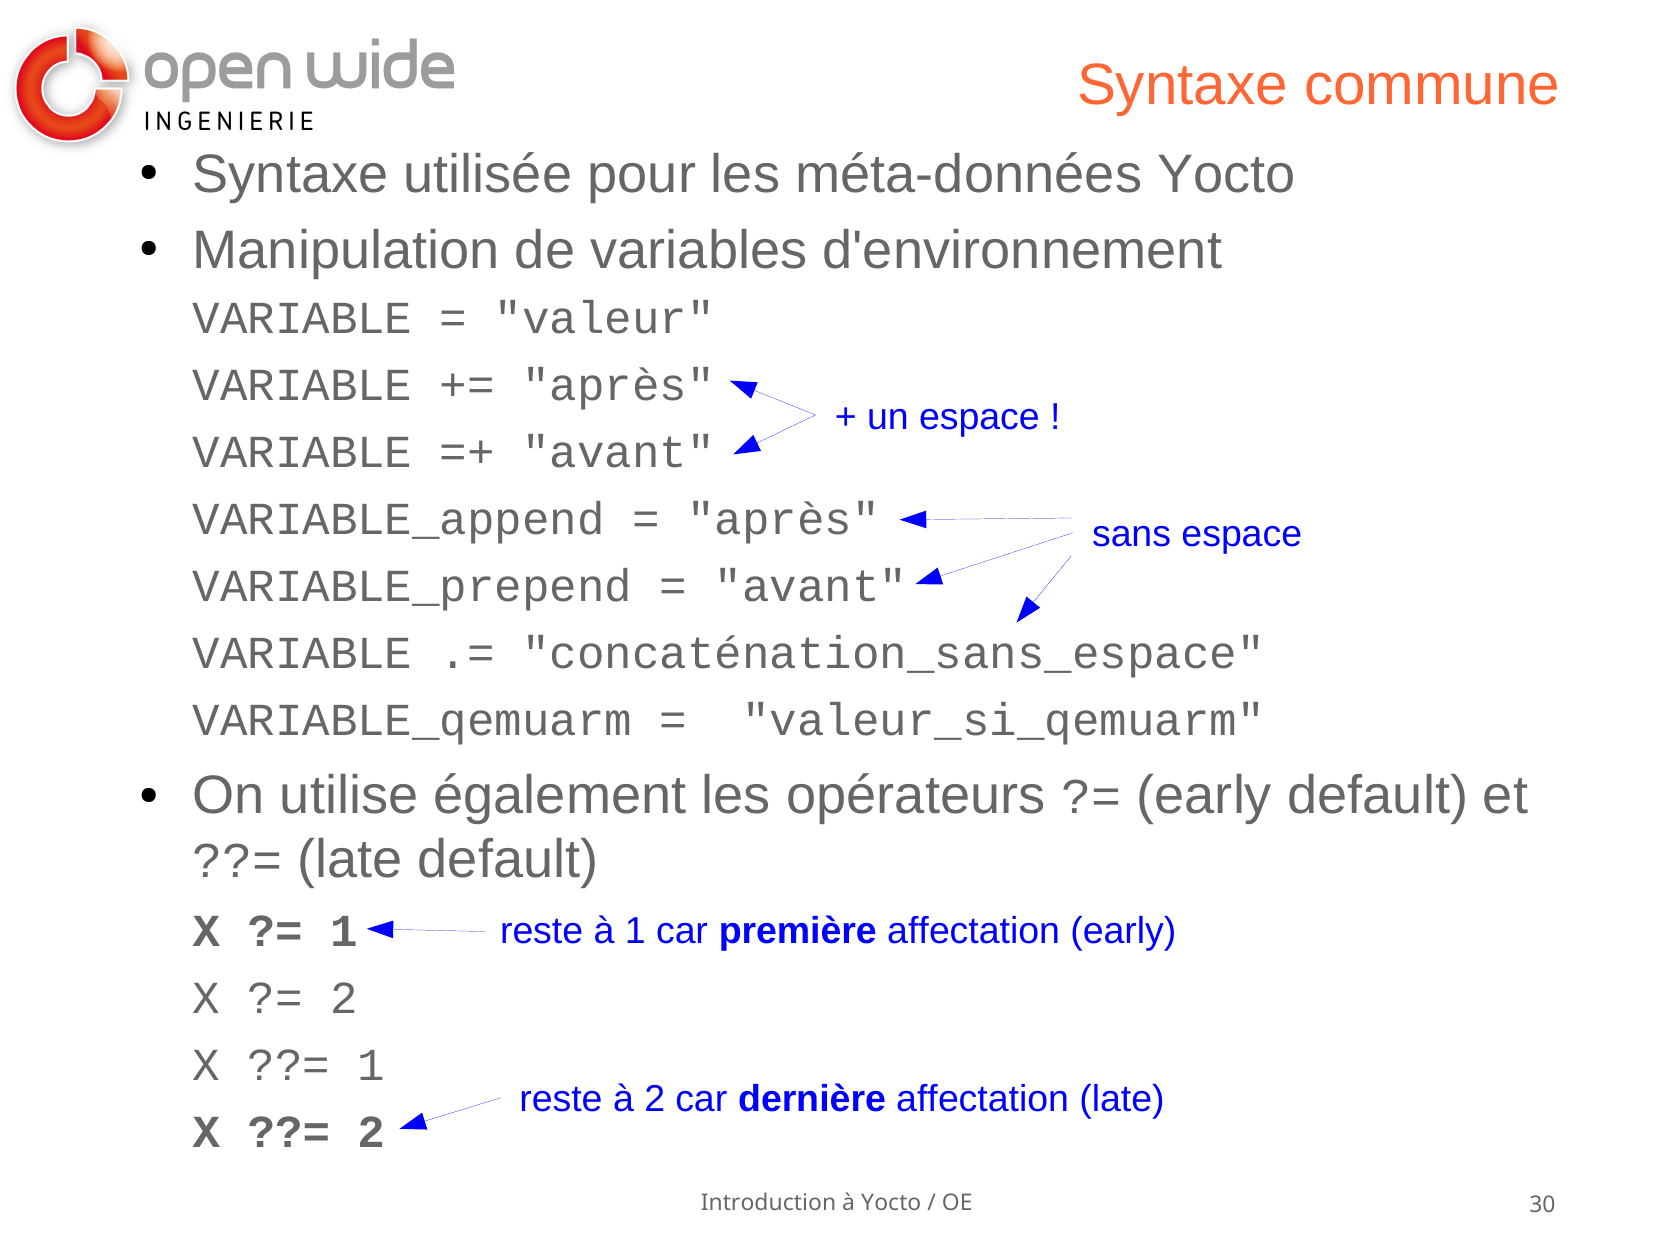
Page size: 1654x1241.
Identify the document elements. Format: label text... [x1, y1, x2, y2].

picture [0, 0, 454, 161]
title Syntaxe commune [602, 12, 1561, 157]
text_box reste à 2 car dernière affectation (late) [519, 1077, 1165, 1120]
text_box reste à 1 car première affectation (early) [500, 909, 1176, 952]
text_box sans espace [1092, 512, 1303, 555]
list Syntaxe utilisée pour les méta-données Yocto Manipulation de variables d'environnement VARIABLE = "valeur" VARIABLE += "après" VARIABLE =+ "avant" VARIABLE_append = "après" VARIABLE_prepend = "avant" VARIABLE .= "concaténation_sans_espace" VARIABLE_qemuarm = "valeur_si_qemuarm" On utilise également les opérateurs ?= (early default) et ??= (late default) X ?= 1 X ?= 2 X ??= 1 X ??= 2 [121, 143, 1534, 1241]
text_box + un espace ! [834, 395, 1061, 438]
